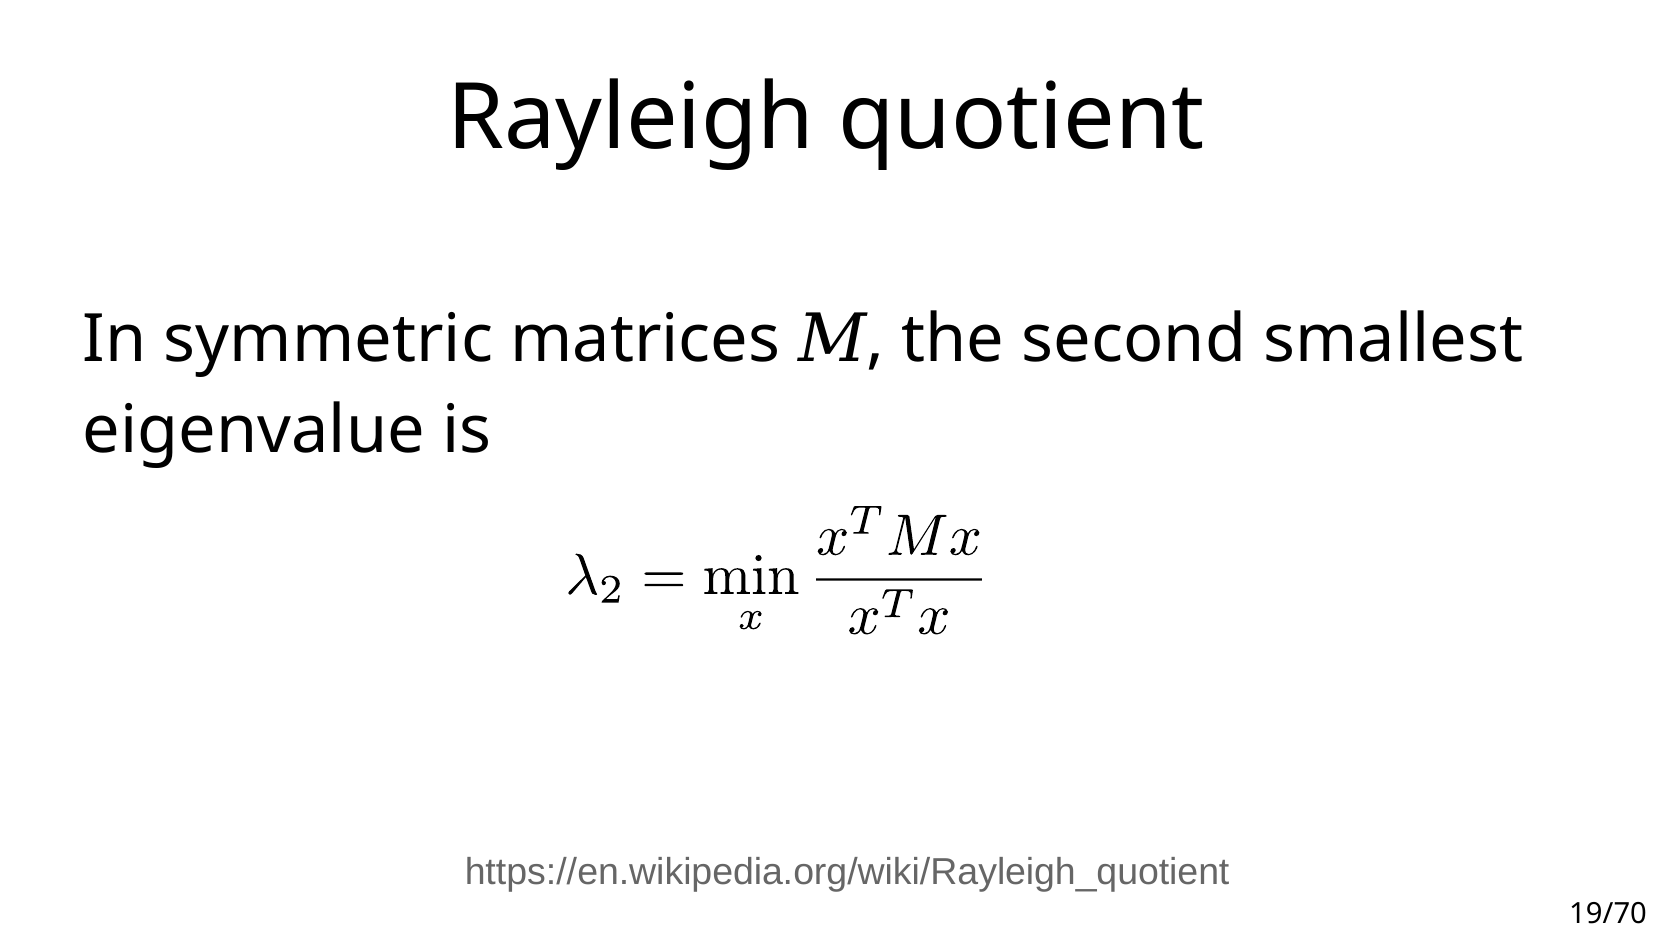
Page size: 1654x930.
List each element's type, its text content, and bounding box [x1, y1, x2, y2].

text_box [565, 517, 982, 635]
list In symmetric matrices M, the second smallest eigenvalue is [82, 290, 1571, 517]
text_box https://en.wikipedia.org/wiki/Rayleigh_quotient [450, 843, 1276, 901]
title Rayleigh quotient [82, 1, 1571, 225]
